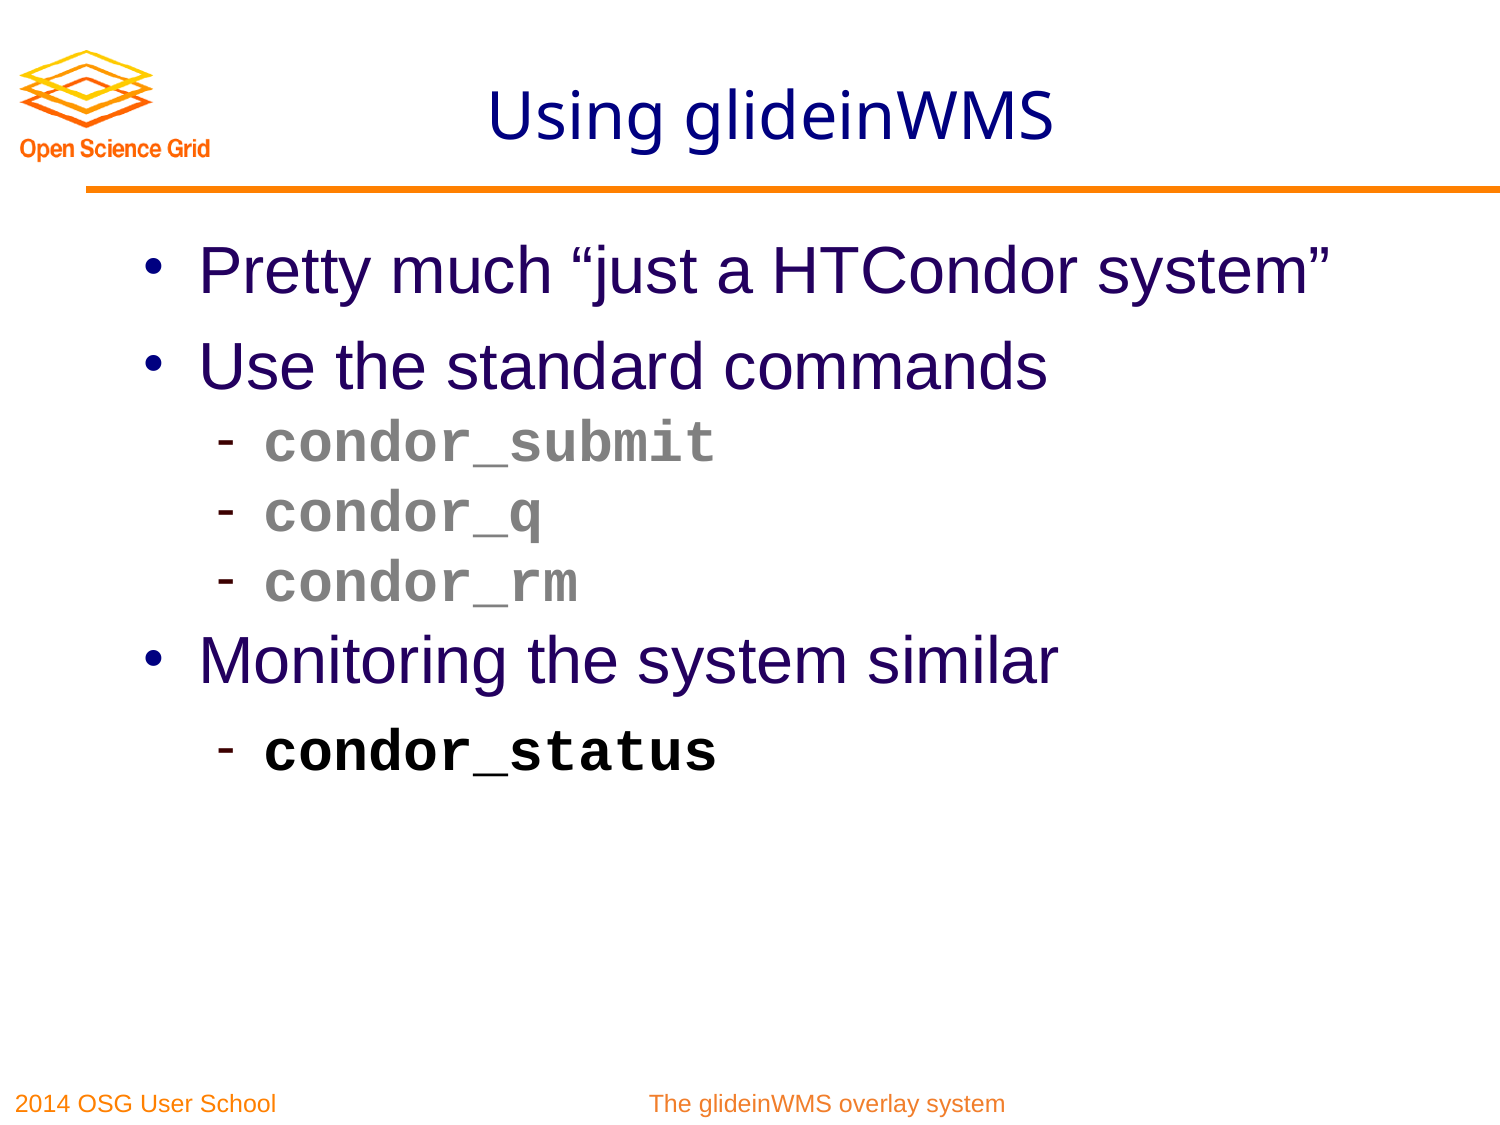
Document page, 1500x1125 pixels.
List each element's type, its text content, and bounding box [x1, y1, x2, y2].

list Pretty much “just a HTCondor system” Use the standard commands condor_submit condor_q condor_rm Monitoring the system similar condor_status [127, 218, 1403, 1076]
title Using glideinWMS [201, 18, 1342, 207]
picture [0, 27, 201, 179]
